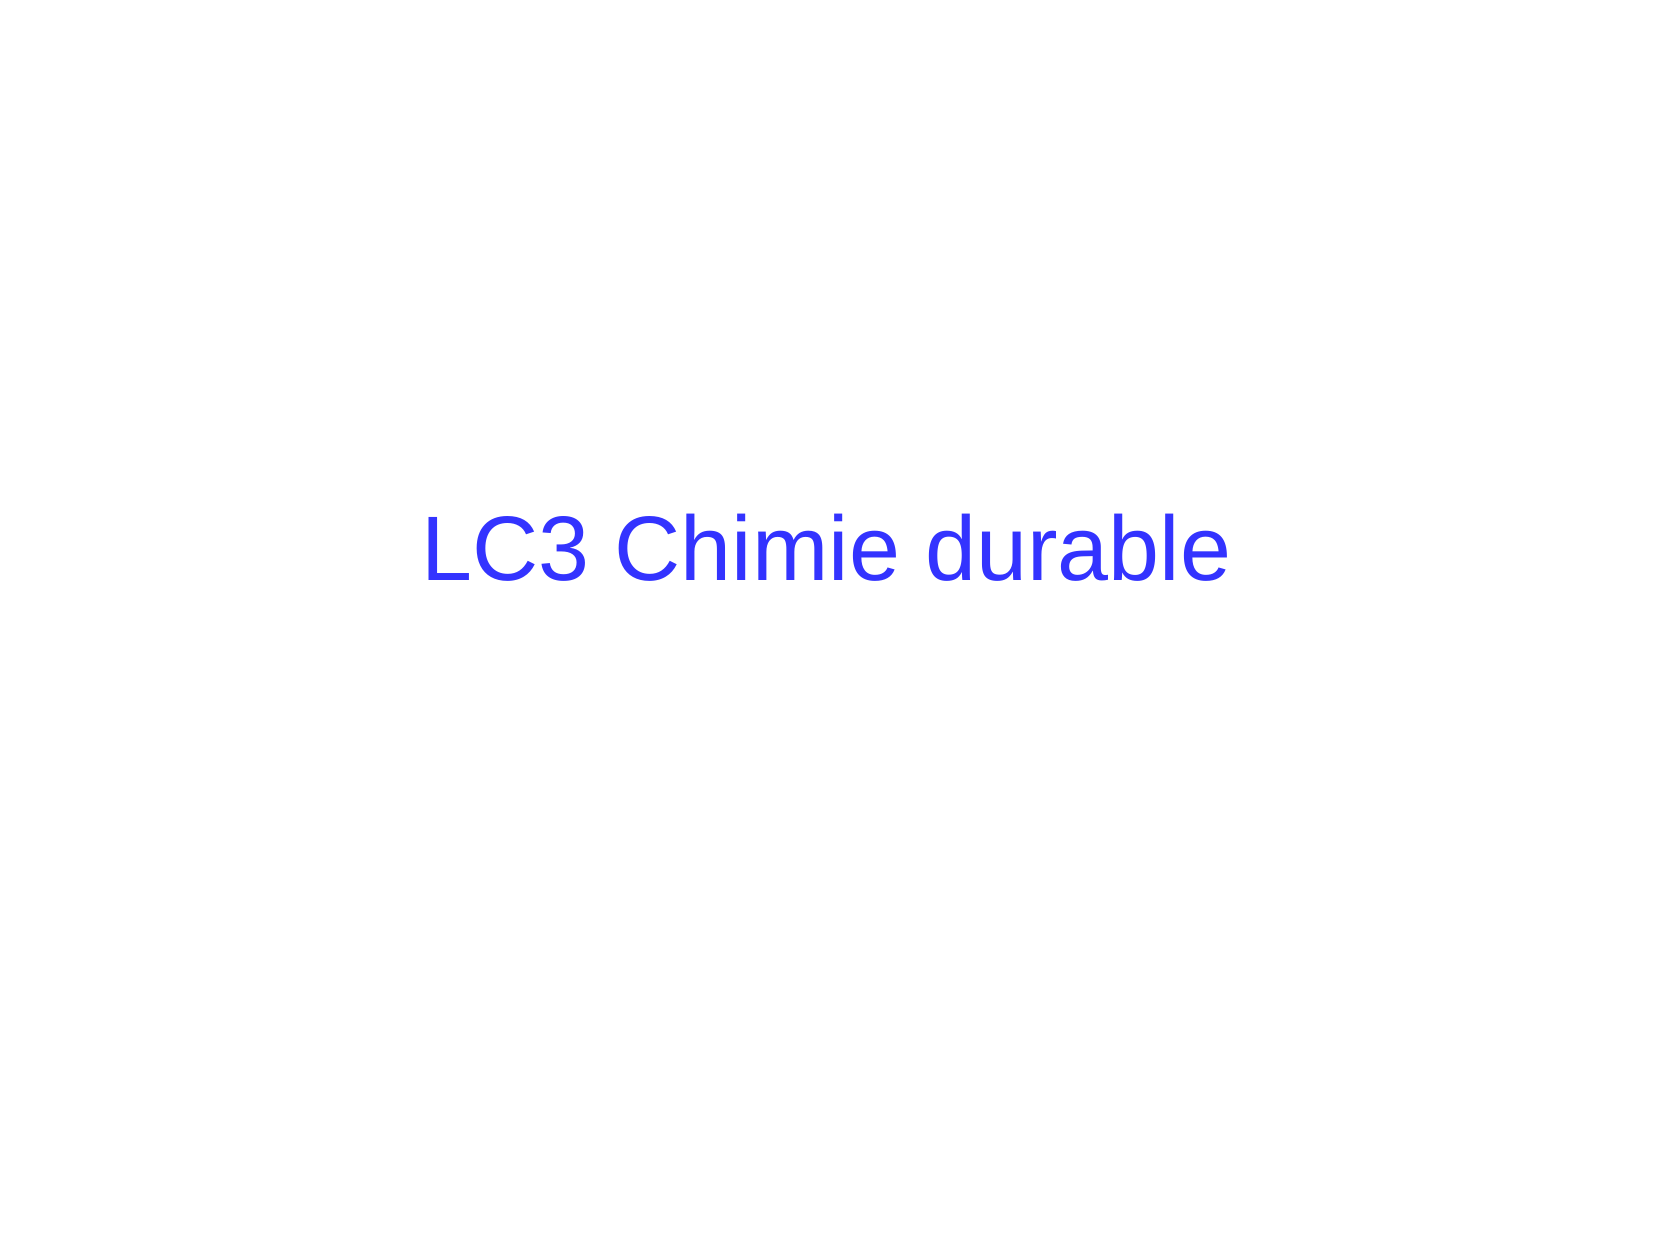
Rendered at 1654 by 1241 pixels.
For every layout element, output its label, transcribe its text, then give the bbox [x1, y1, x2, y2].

title LC3 Chimie durable [82, 445, 1571, 653]
